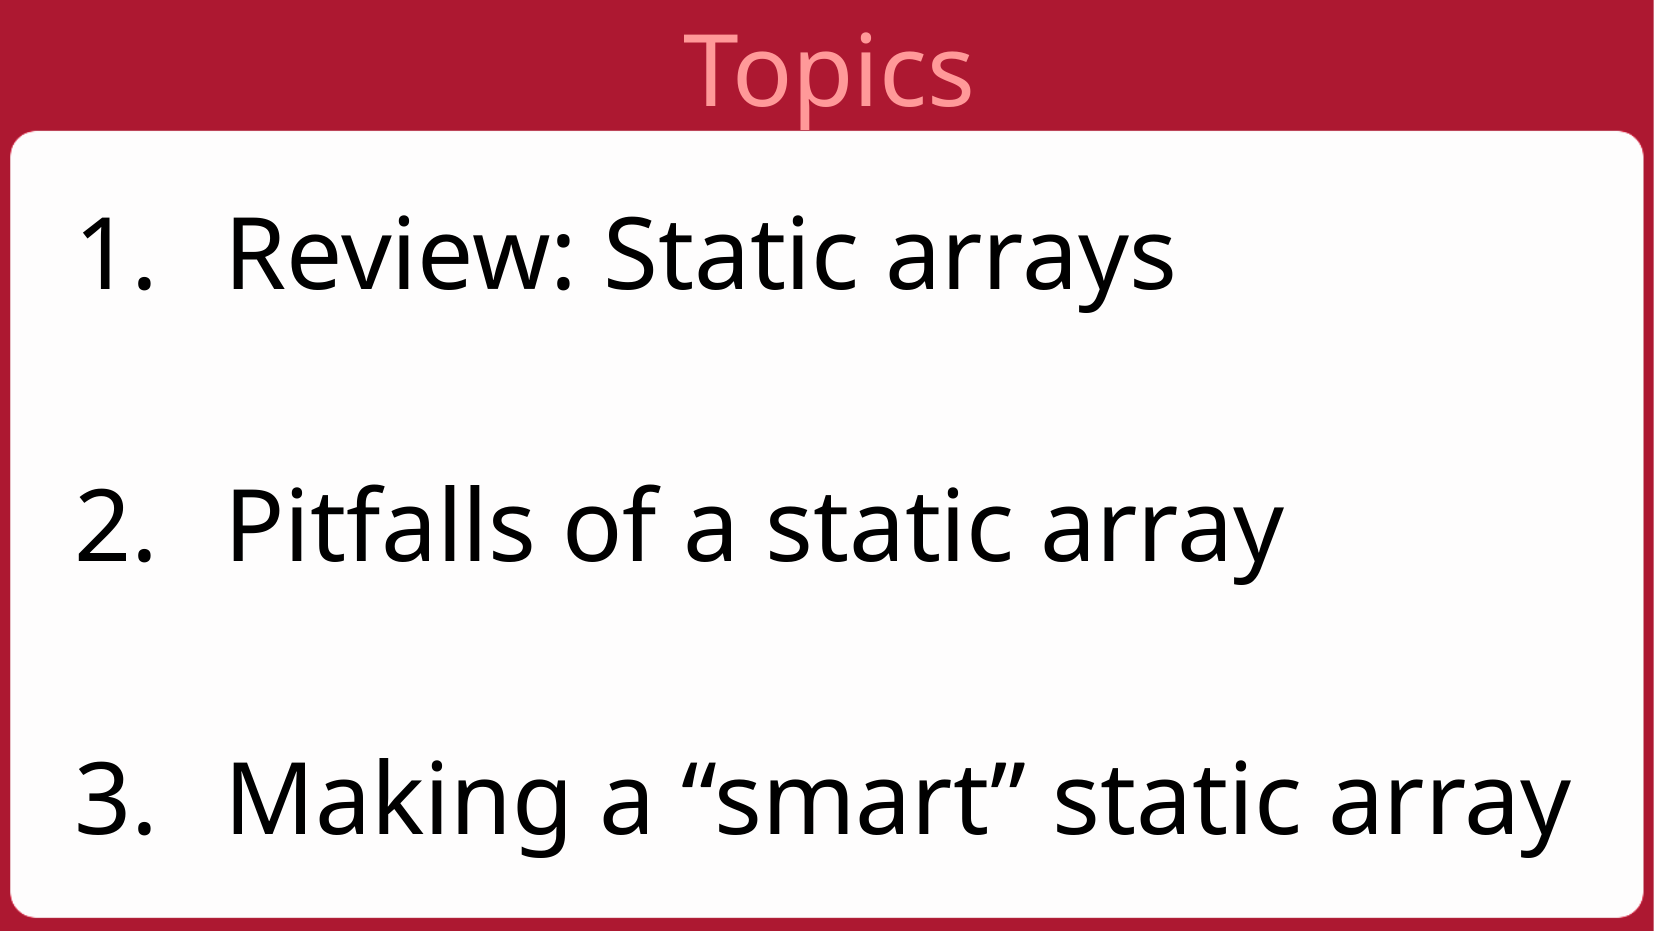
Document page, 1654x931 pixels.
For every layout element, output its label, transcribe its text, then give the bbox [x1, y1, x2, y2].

title Topics [85, 3, 1574, 131]
picture [0, 0, 1654, 931]
text_box 1. Review: Static arrays 2. Pitfalls of a static array 3. Making a “smart” static array [74, 182, 1588, 879]
